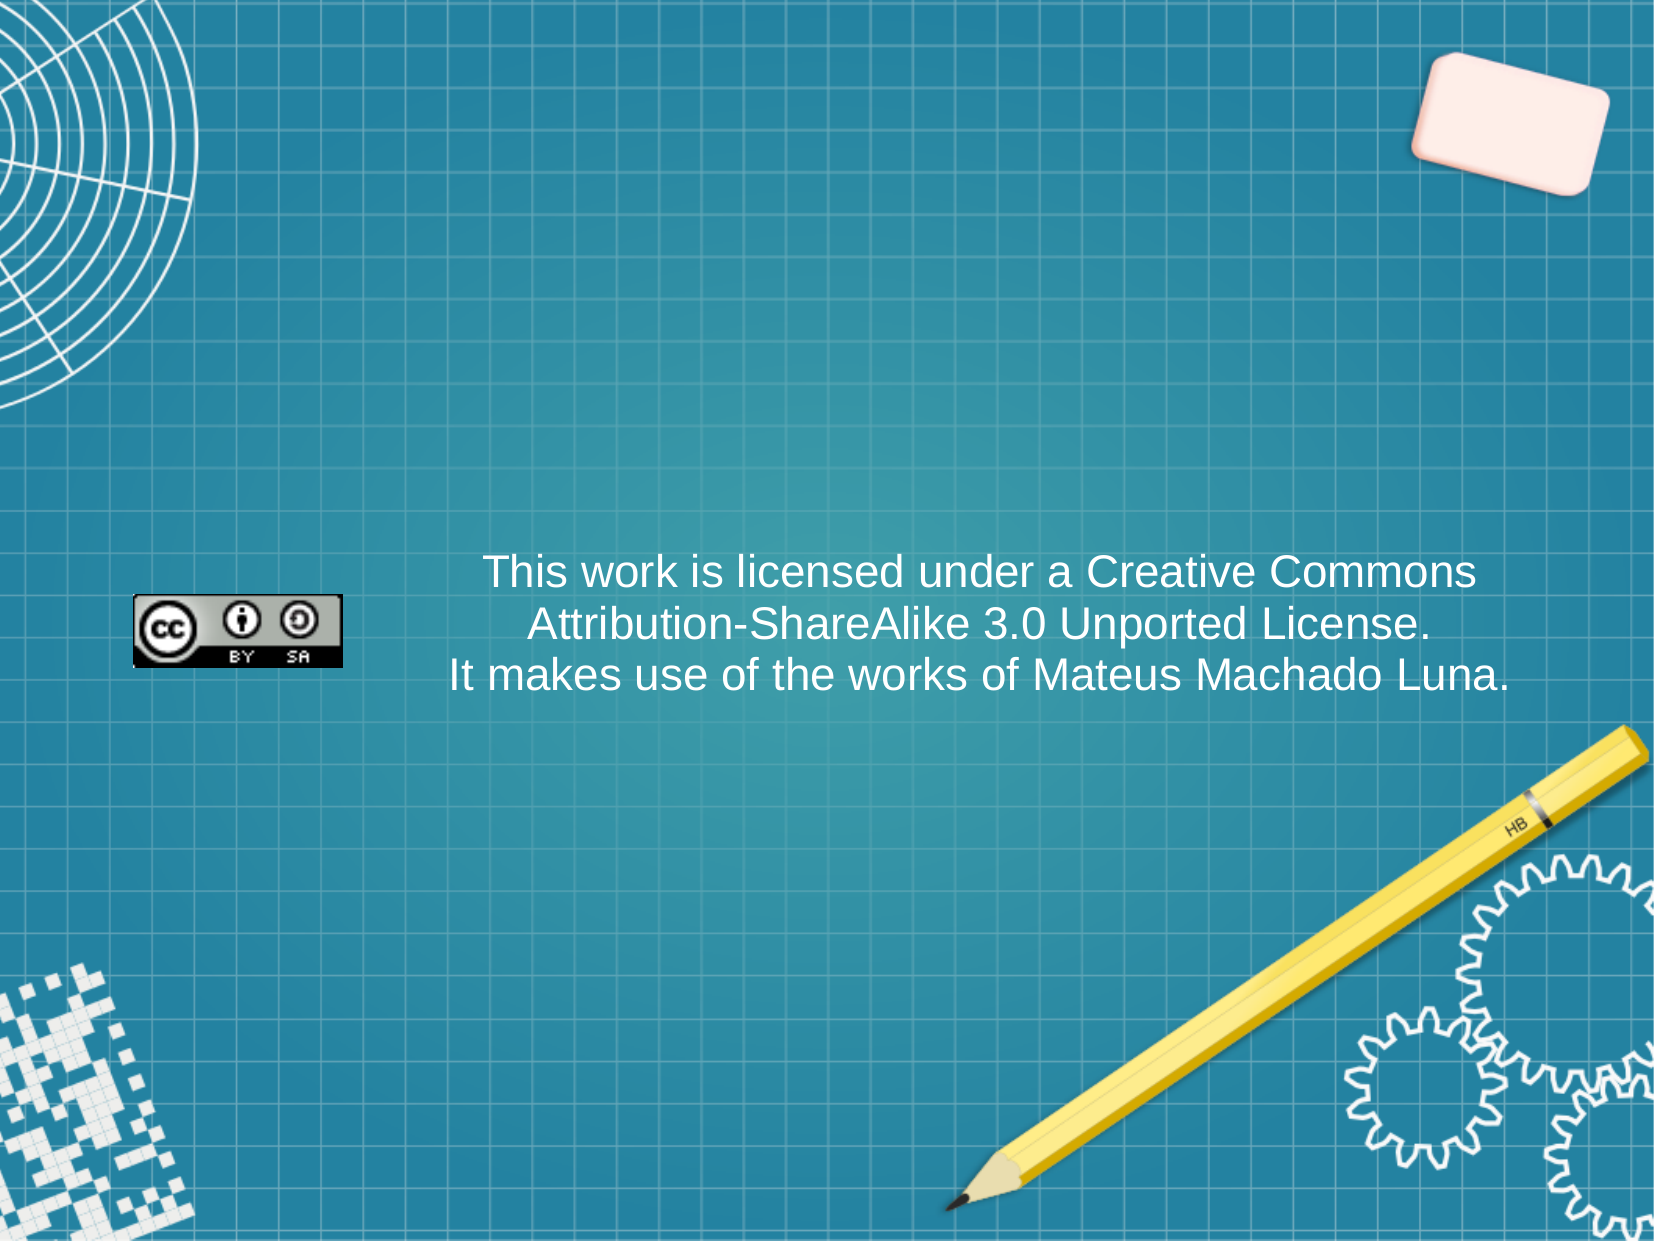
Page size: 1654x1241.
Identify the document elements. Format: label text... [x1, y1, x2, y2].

picture [0, 0, 1654, 1241]
title This work is licensed under a Creative Commons Attribution-ShareAlike 3.0 Unported License. It makes use of the works of Mateus Machado Luna. [389, 519, 1571, 727]
